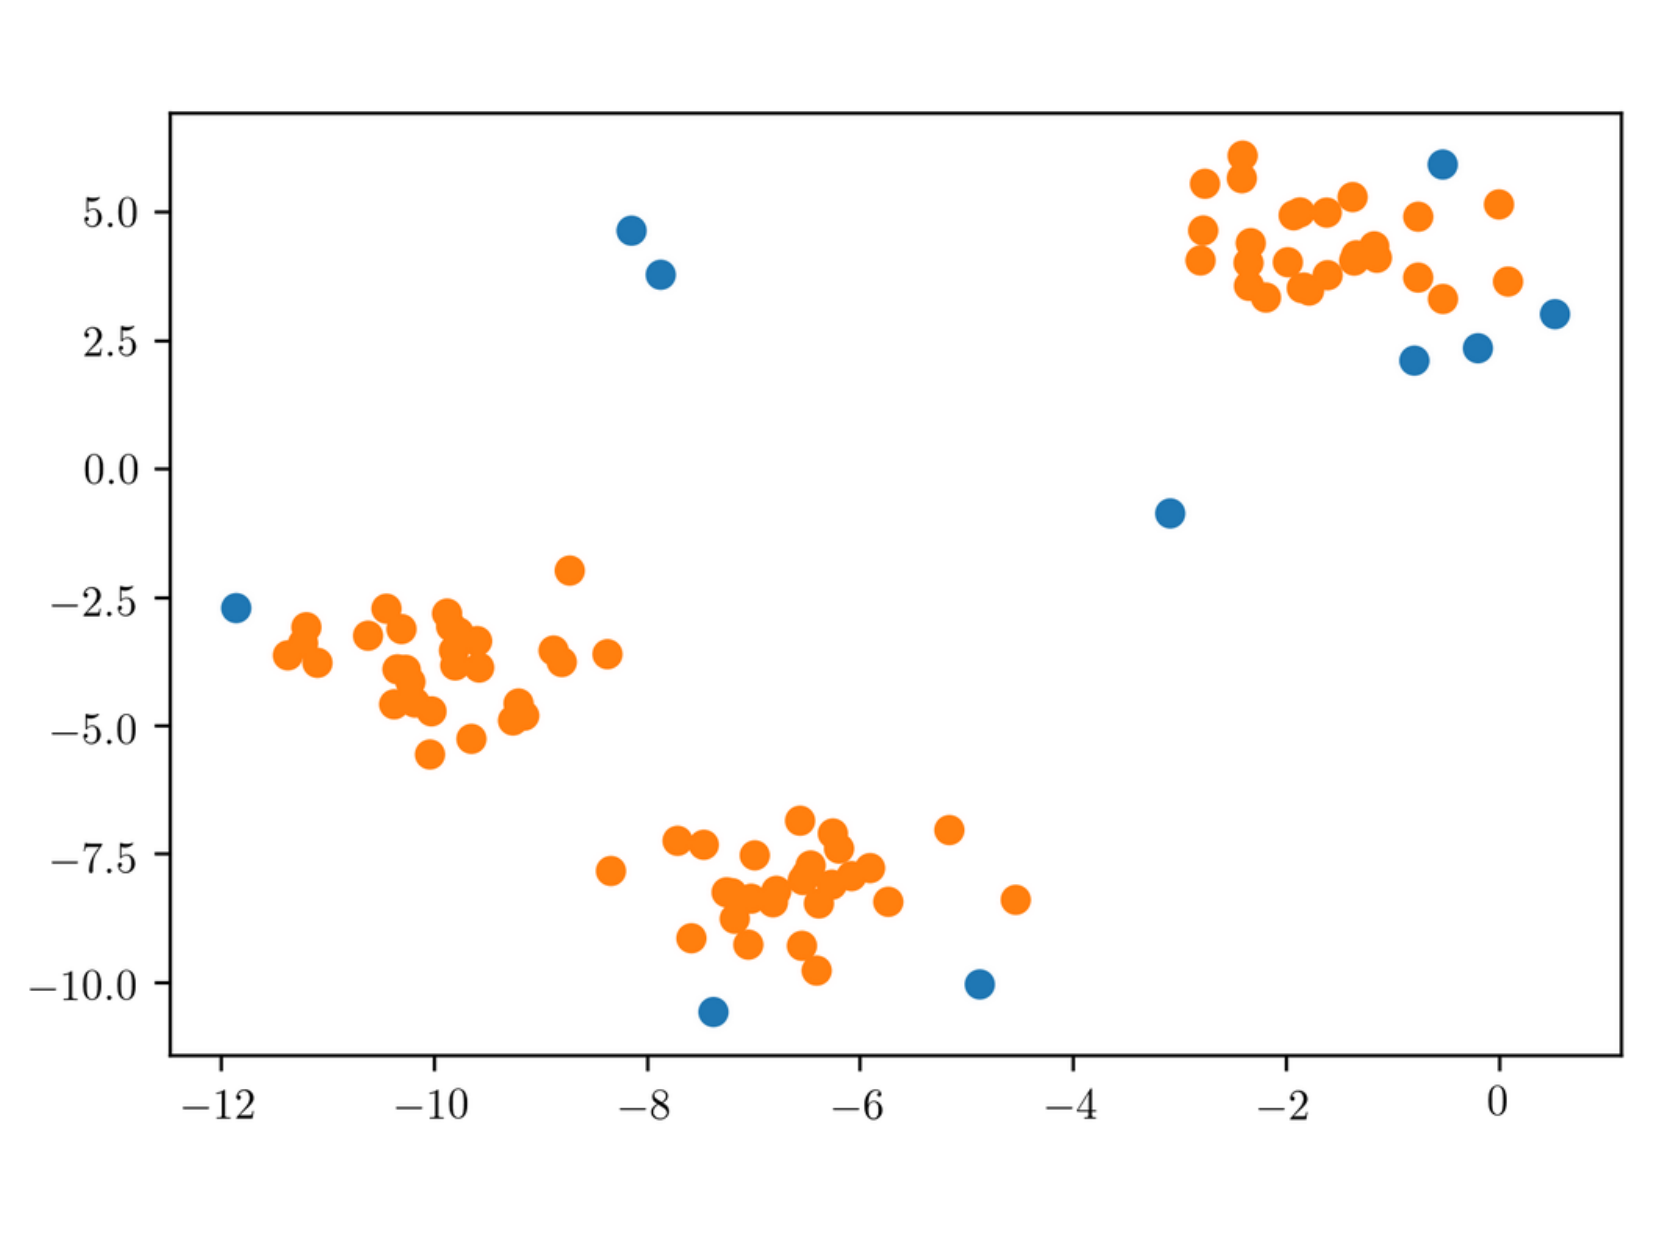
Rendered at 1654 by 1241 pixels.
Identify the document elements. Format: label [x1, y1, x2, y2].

picture [25, 74, 1654, 1149]
